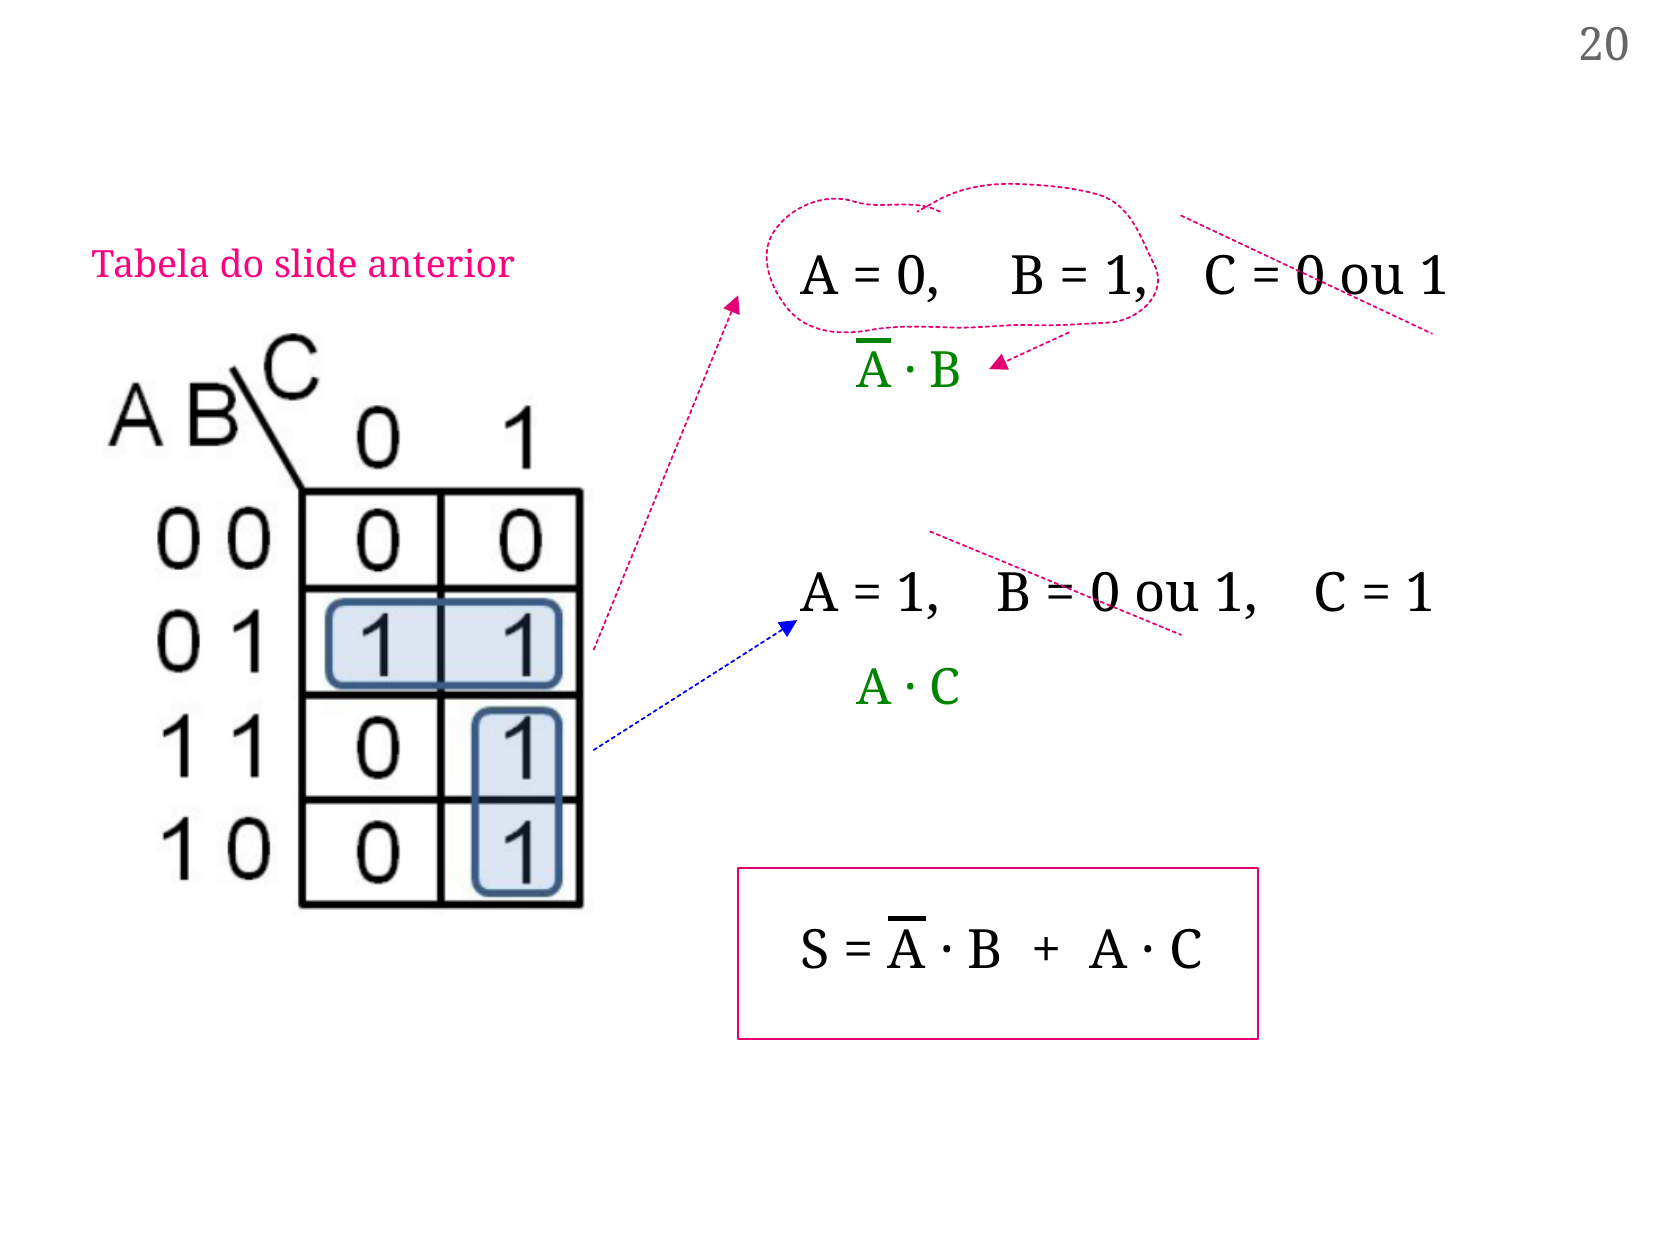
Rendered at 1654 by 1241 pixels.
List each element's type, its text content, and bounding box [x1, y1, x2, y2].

list A = 0, B = 1, C = 0 ou 1 A · B A = 1, B = 0 ou 1, C = 1 A · C S = A · B + A · C [797, 869, 1257, 1038]
list A = 0, B = 1, C = 0 ou 1 A · B A = 1, B = 0 ou 1, C = 1 A · C S = A · B + A · C [797, 236, 1595, 1211]
picture [103, 332, 594, 916]
text_box Tabela do slide anterior [76, 230, 531, 297]
